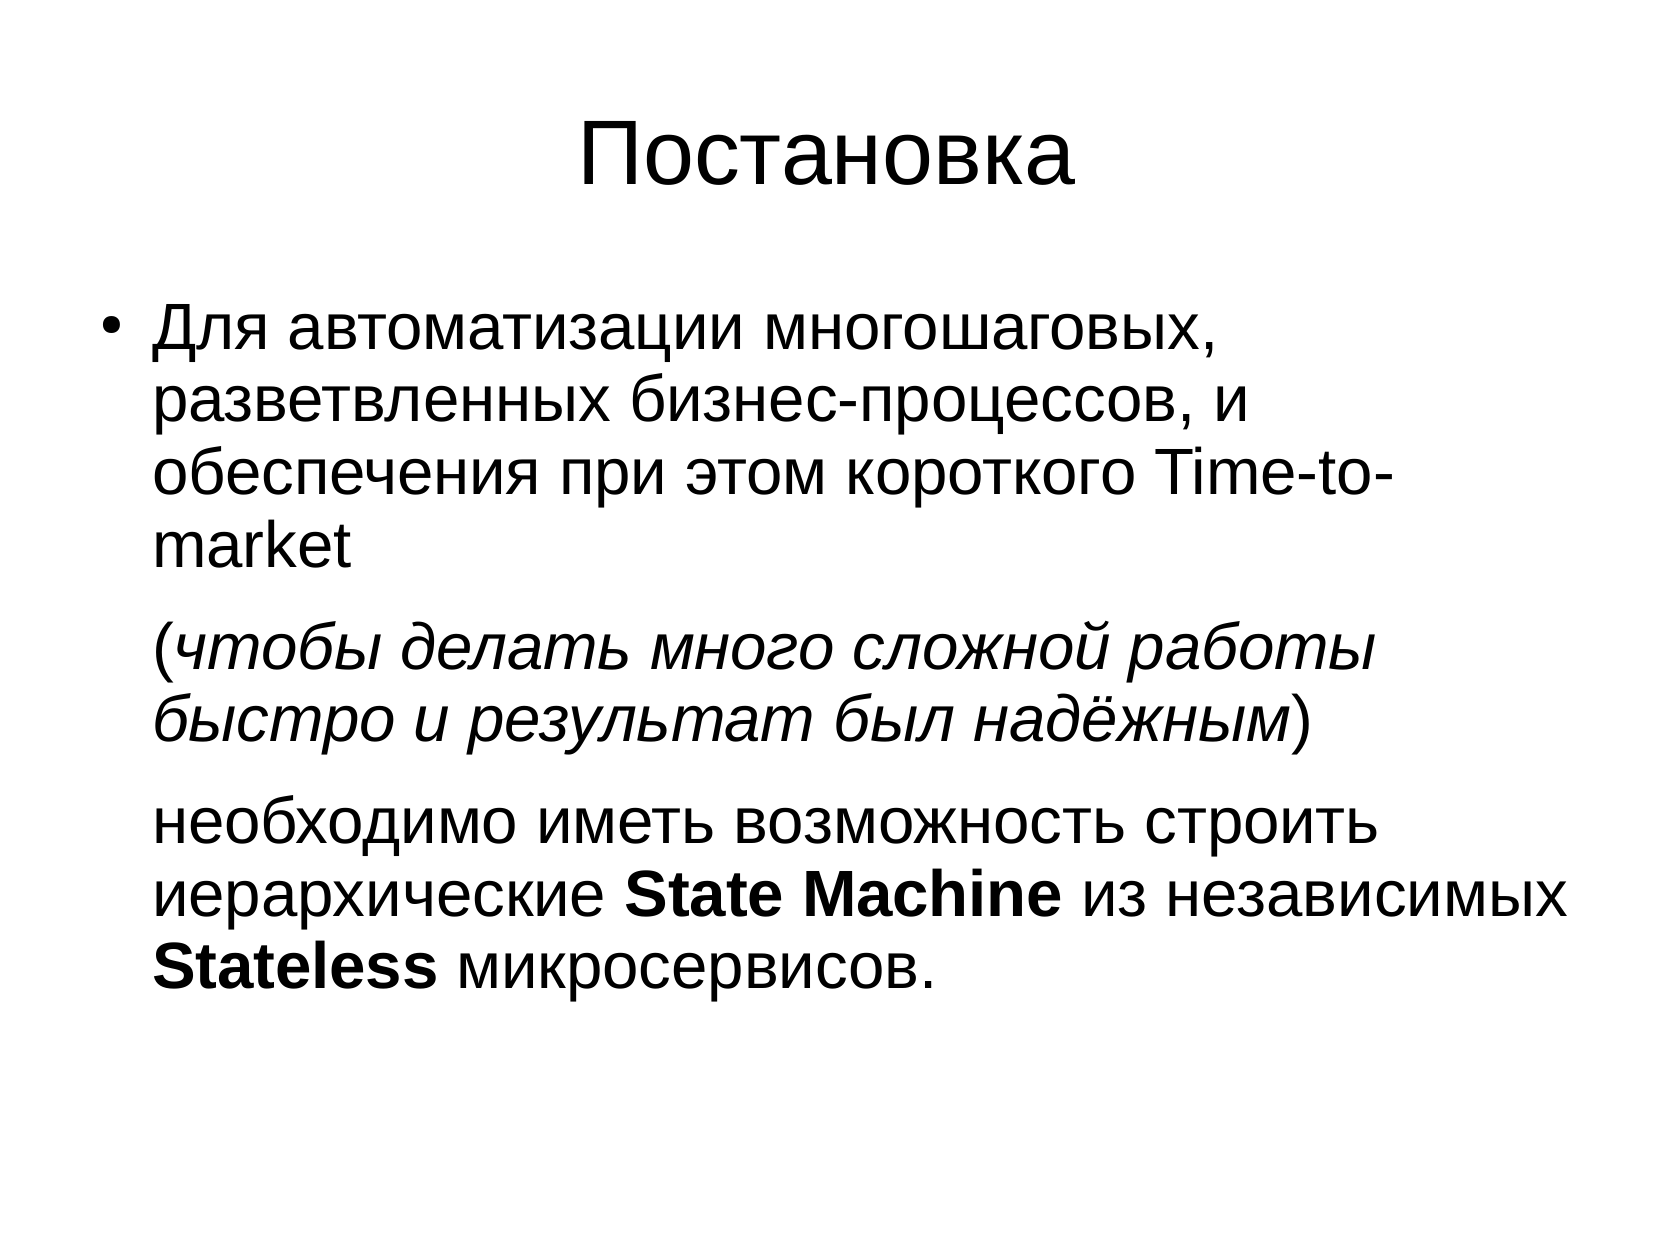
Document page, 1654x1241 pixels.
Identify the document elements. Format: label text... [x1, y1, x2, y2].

title Постановка [82, 49, 1571, 257]
list Для автоматизации многошаговых, разветвленных бизнес-процессов, и обеспечения при этом короткого Time-to-market (чтобы делать много сложной работы быстро и результат был надёжным) необходимо иметь возможность строить иерархические State Machine из независимых Stateless микросервисов. [82, 290, 1571, 1010]
